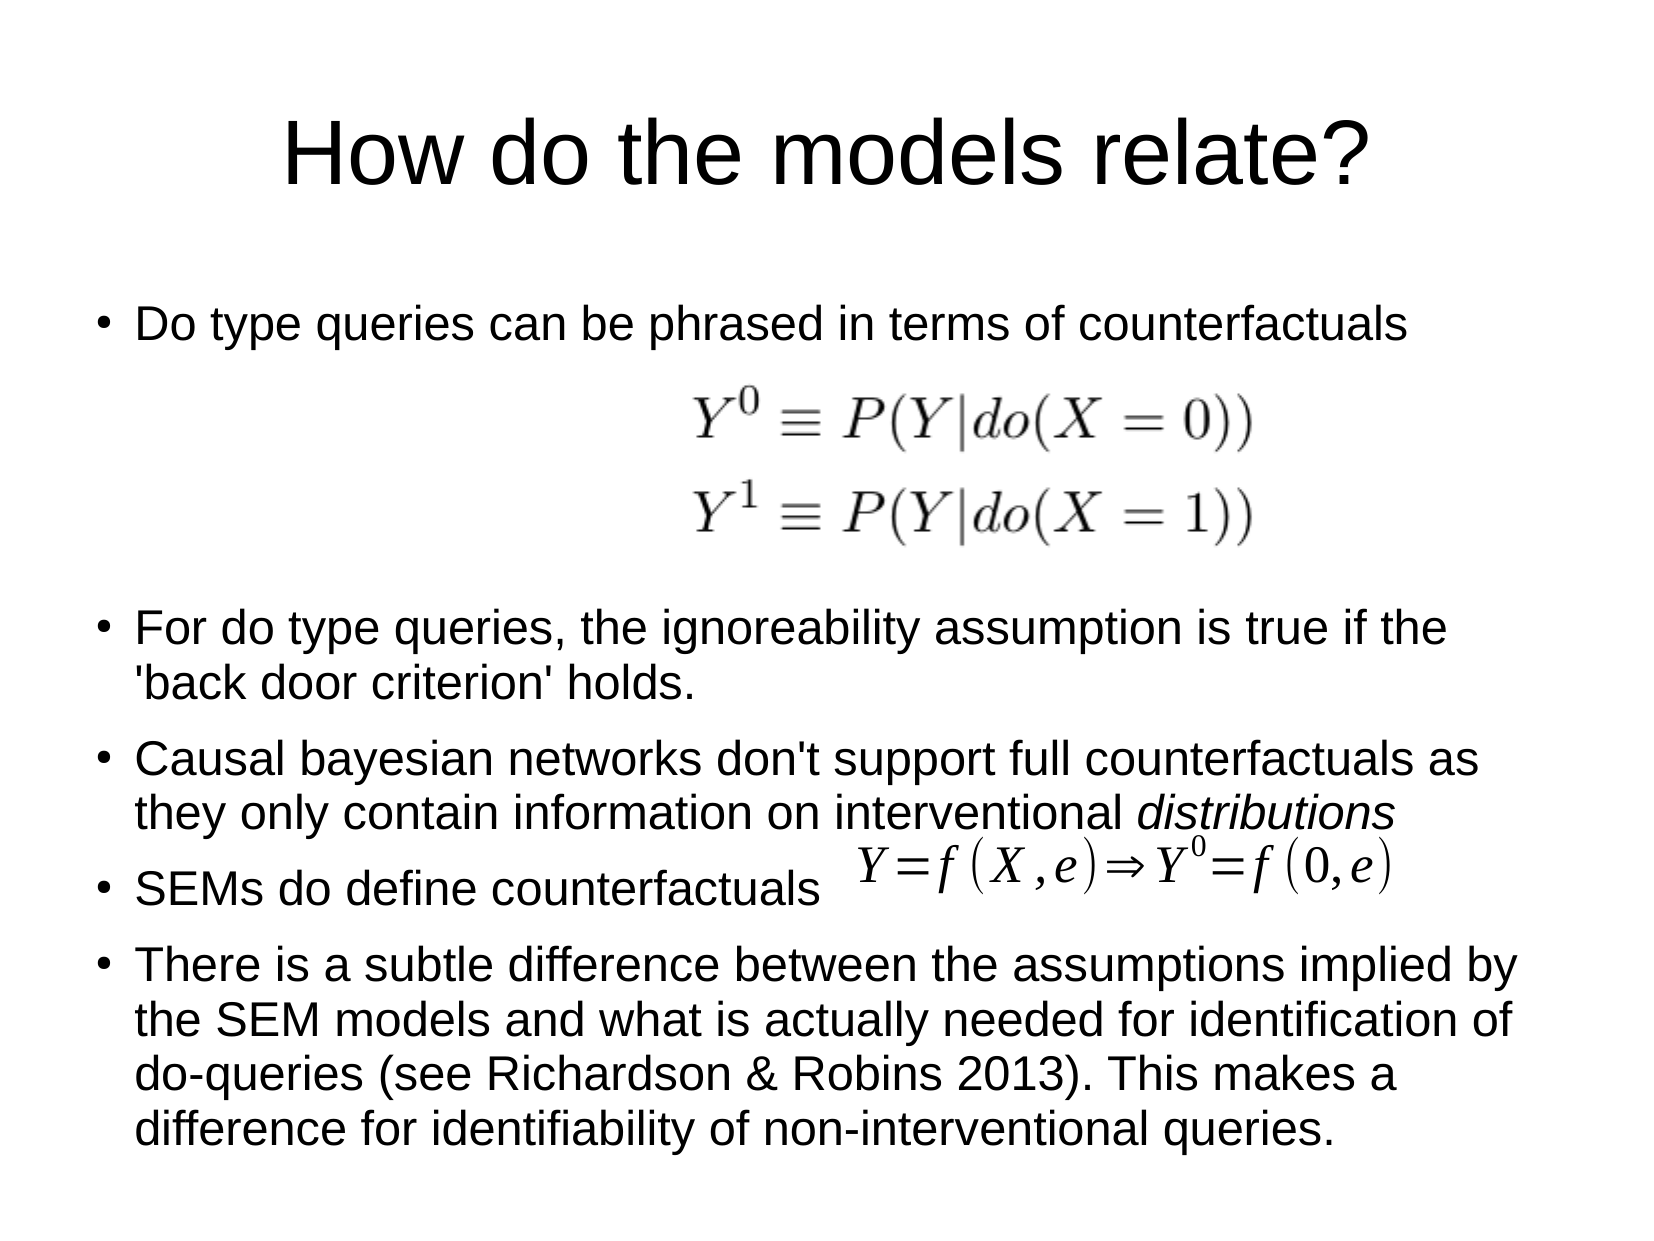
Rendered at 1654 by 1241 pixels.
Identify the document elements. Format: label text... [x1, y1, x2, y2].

chart [842, 826, 1408, 897]
list Do type queries can be phrased in terms of counterfactuals For do type queries, the ignoreability assumption is true if the 'back door criterion' holds. Causal bayesian networks don't support full counterfactuals as they only contain information on interventional distributions SEMs do define counterfactuals There is a subtle difference between the assumptions implied by the SEM models and what is actually needed for identification of do-queries (see Richardson & Robins 2013). This makes a difference for identifiability of non-interventional queries. [82, 296, 1571, 1164]
picture [673, 354, 1300, 574]
title How do the models relate? [82, 49, 1571, 257]
